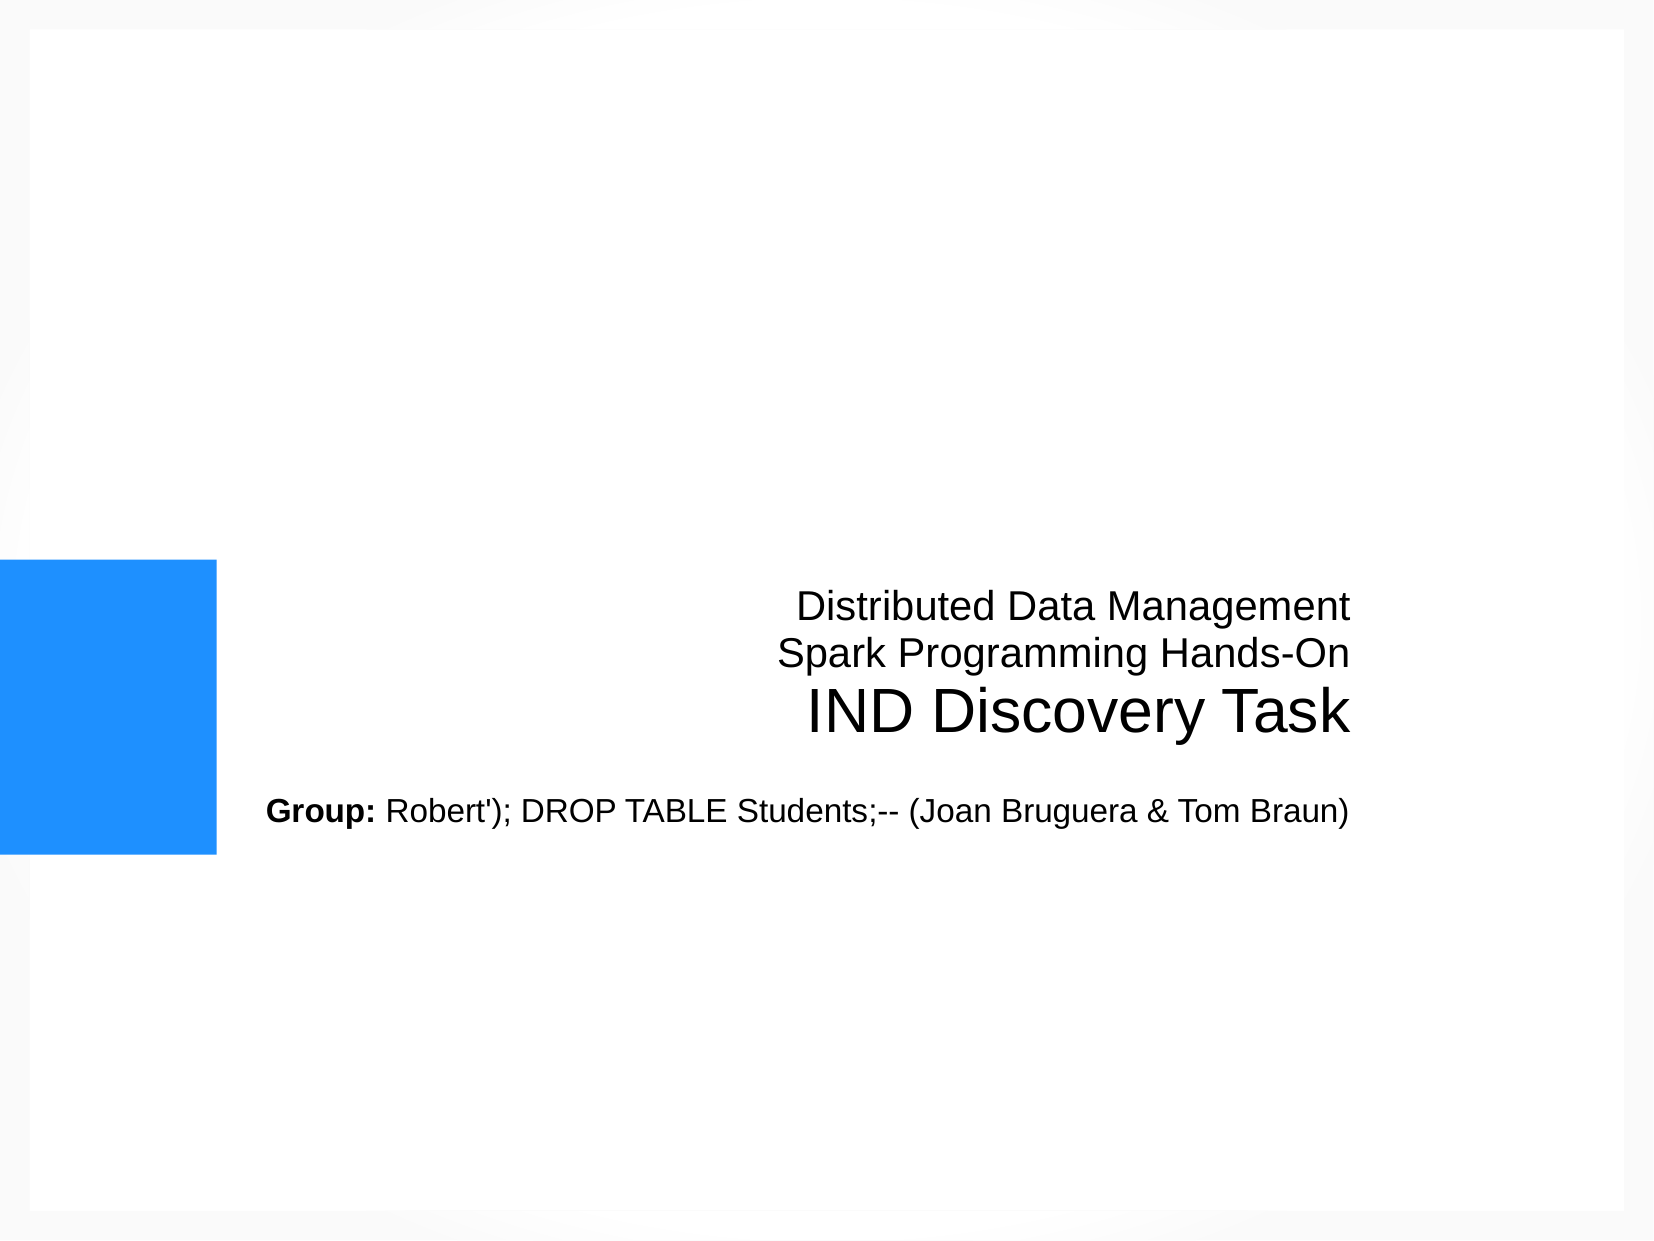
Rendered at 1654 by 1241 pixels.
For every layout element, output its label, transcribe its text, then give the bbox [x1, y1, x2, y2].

title Distributed Data Management Spark Programming Hands-On IND Discovery Task Group: Robert'); DROP TABLE Students;-- (Joan Bruguera & Tom Braun) [265, 547, 1465, 865]
